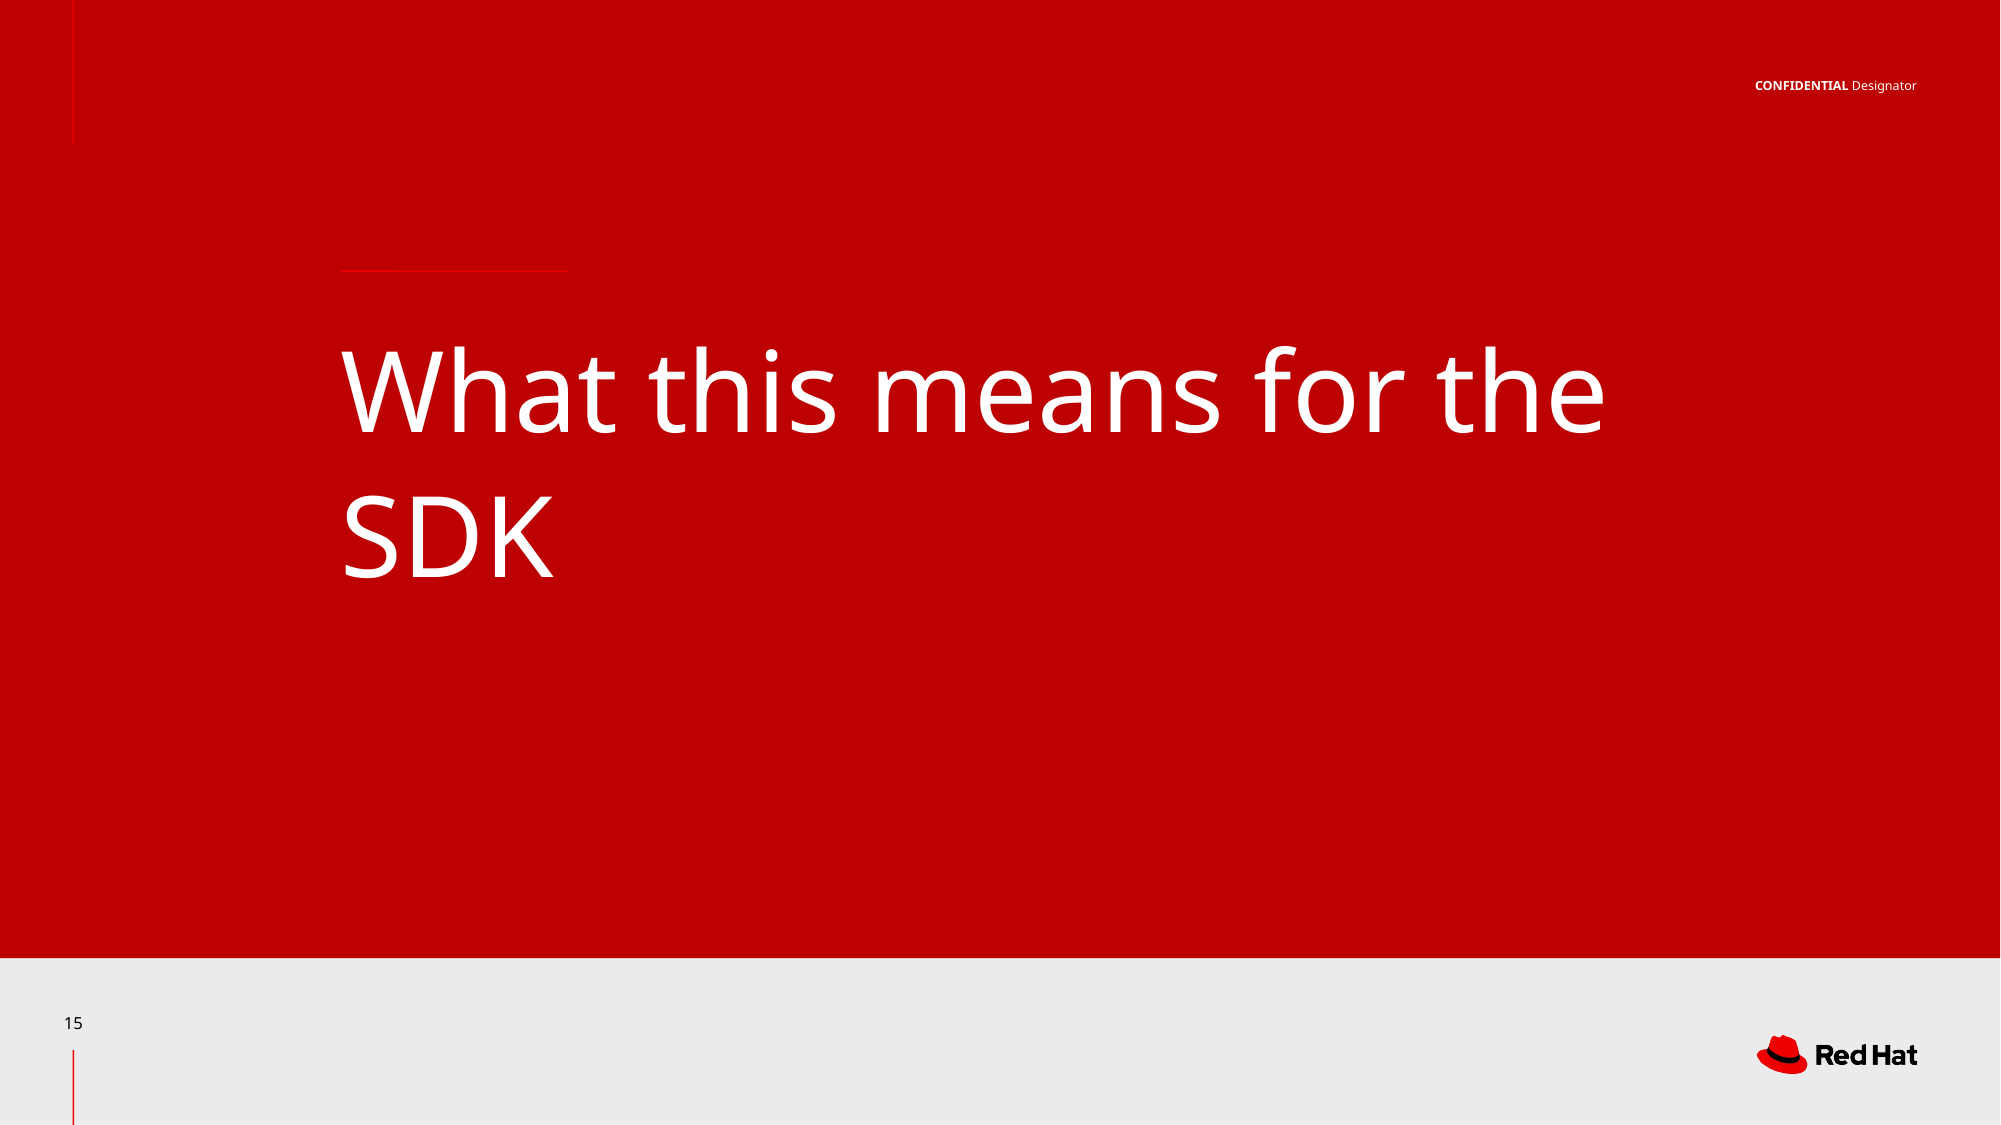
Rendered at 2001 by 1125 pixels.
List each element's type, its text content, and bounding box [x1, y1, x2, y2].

slide_number <number> [13, 1012, 134, 1036]
title What this means for the SDK [340, 308, 1652, 813]
picture [0, 0, 2001, 1125]
